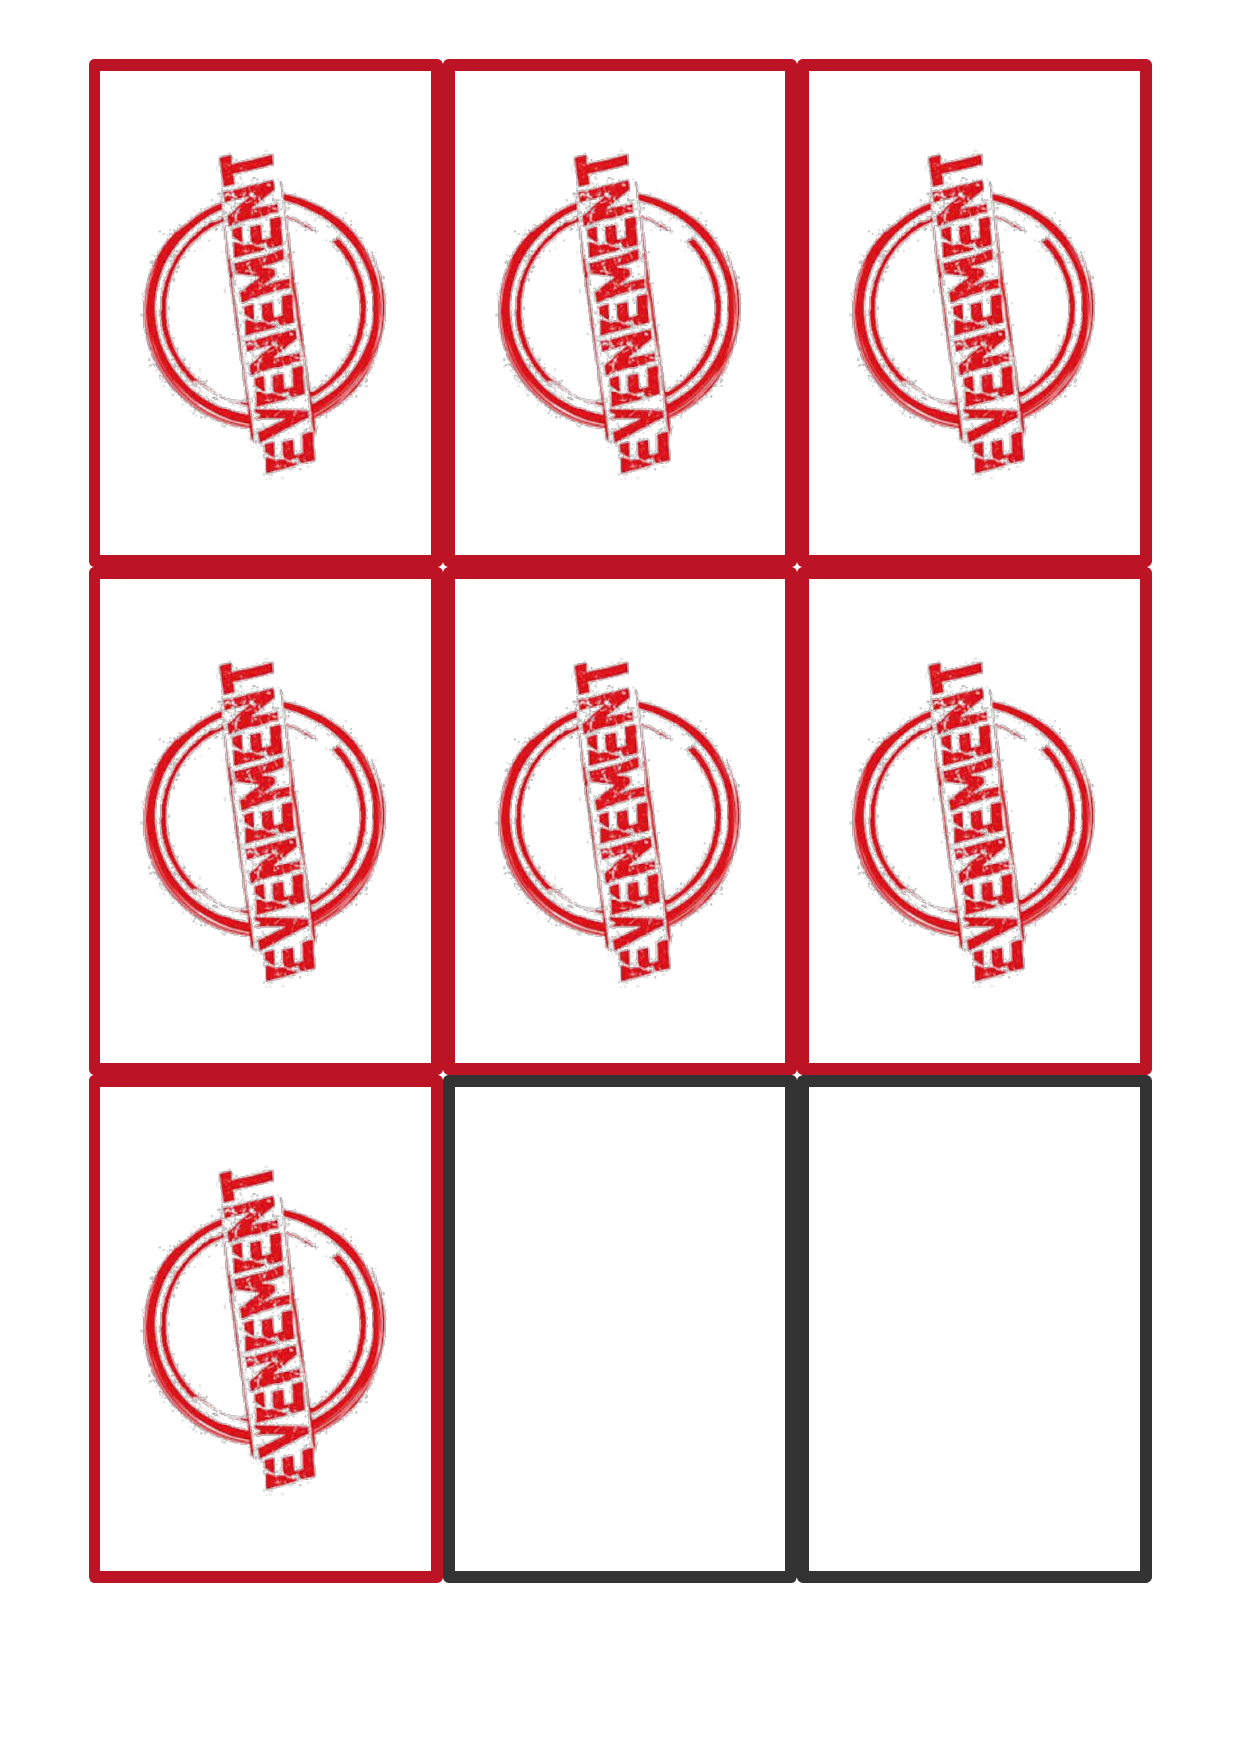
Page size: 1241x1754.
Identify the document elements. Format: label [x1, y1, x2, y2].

picture [138, 1162, 393, 1496]
picture [138, 654, 393, 988]
picture [493, 146, 748, 480]
picture [493, 654, 748, 988]
picture [847, 654, 1102, 988]
picture [138, 146, 393, 480]
picture [847, 146, 1102, 480]
